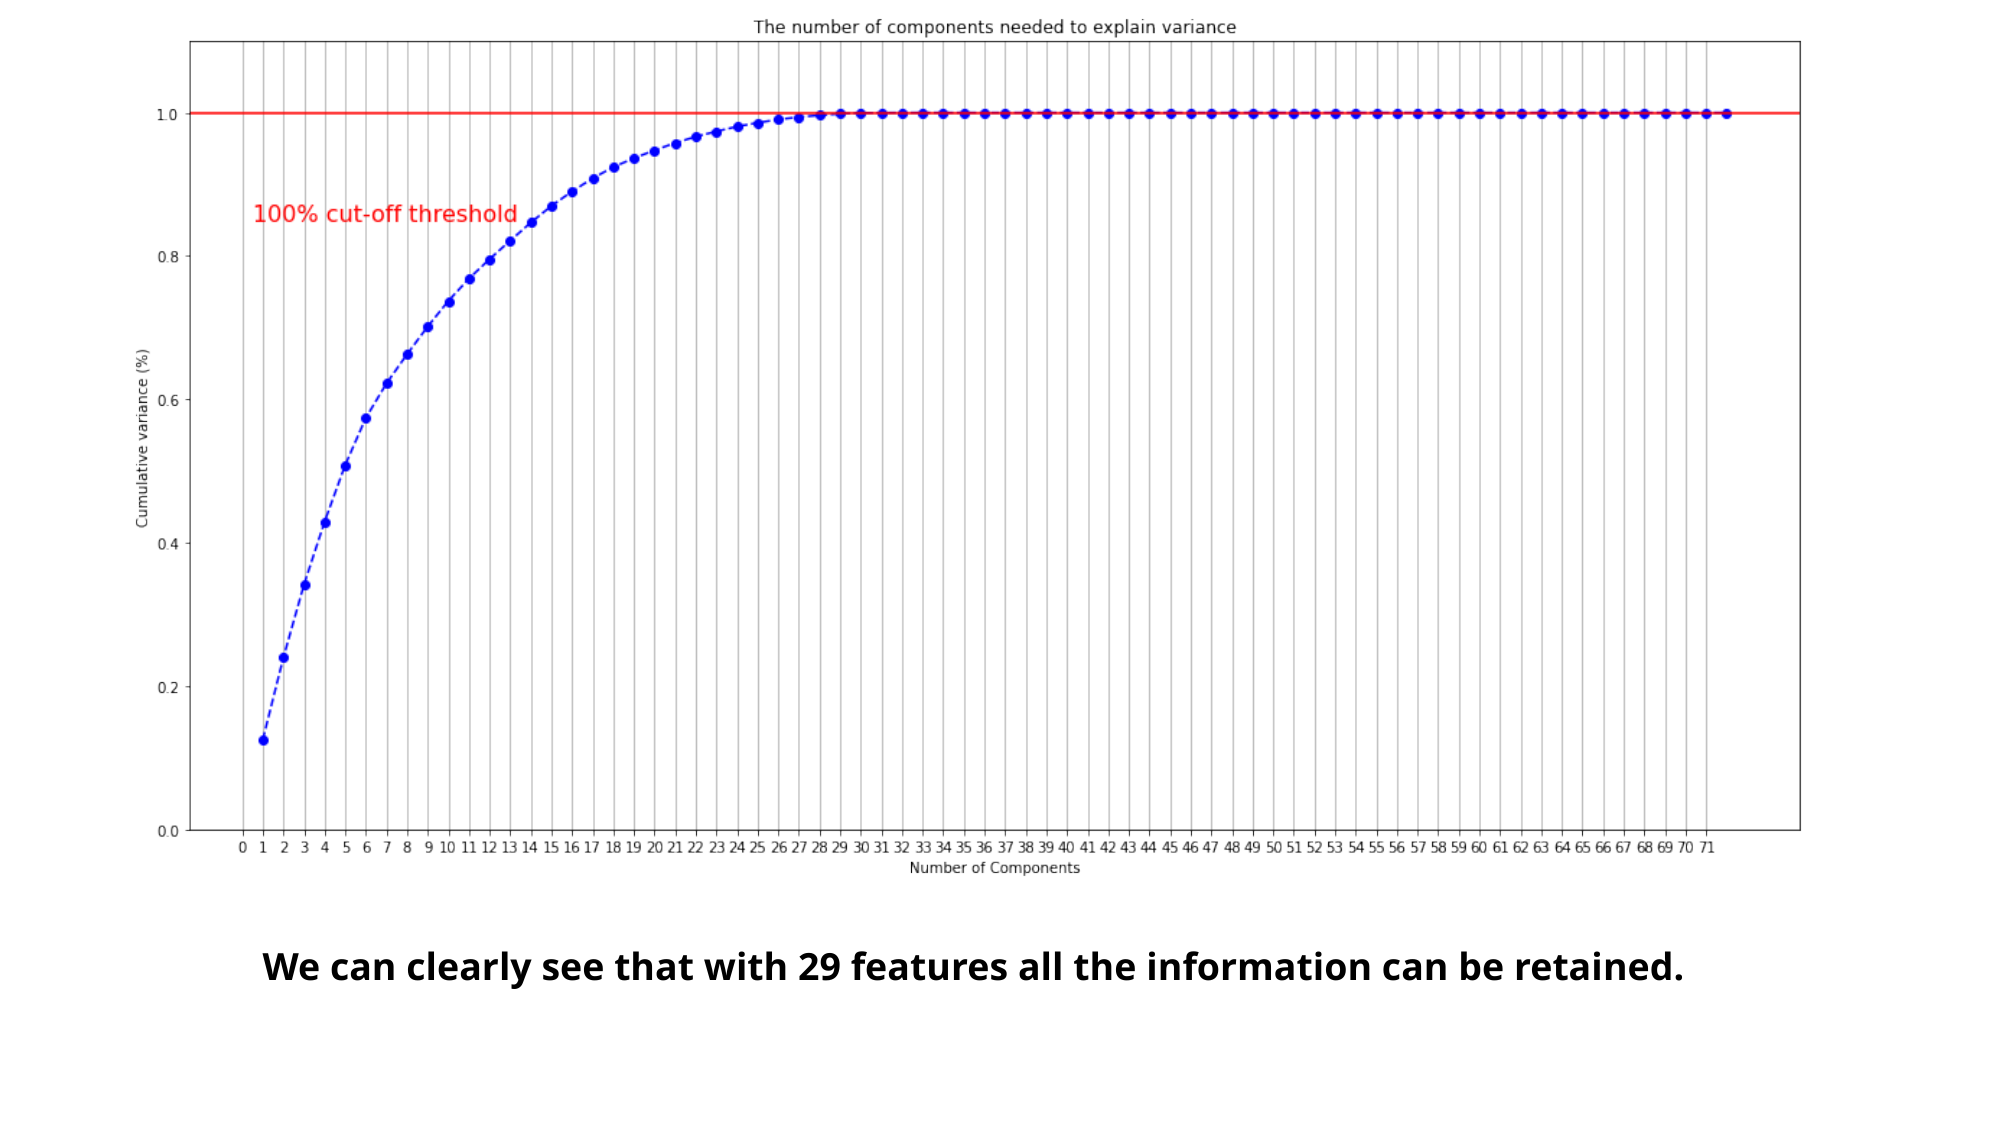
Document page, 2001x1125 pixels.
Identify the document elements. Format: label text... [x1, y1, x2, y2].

picture [126, 9, 1810, 885]
text_box We can clearly see that with 29 features all the information can be retained. [247, 935, 2000, 996]
